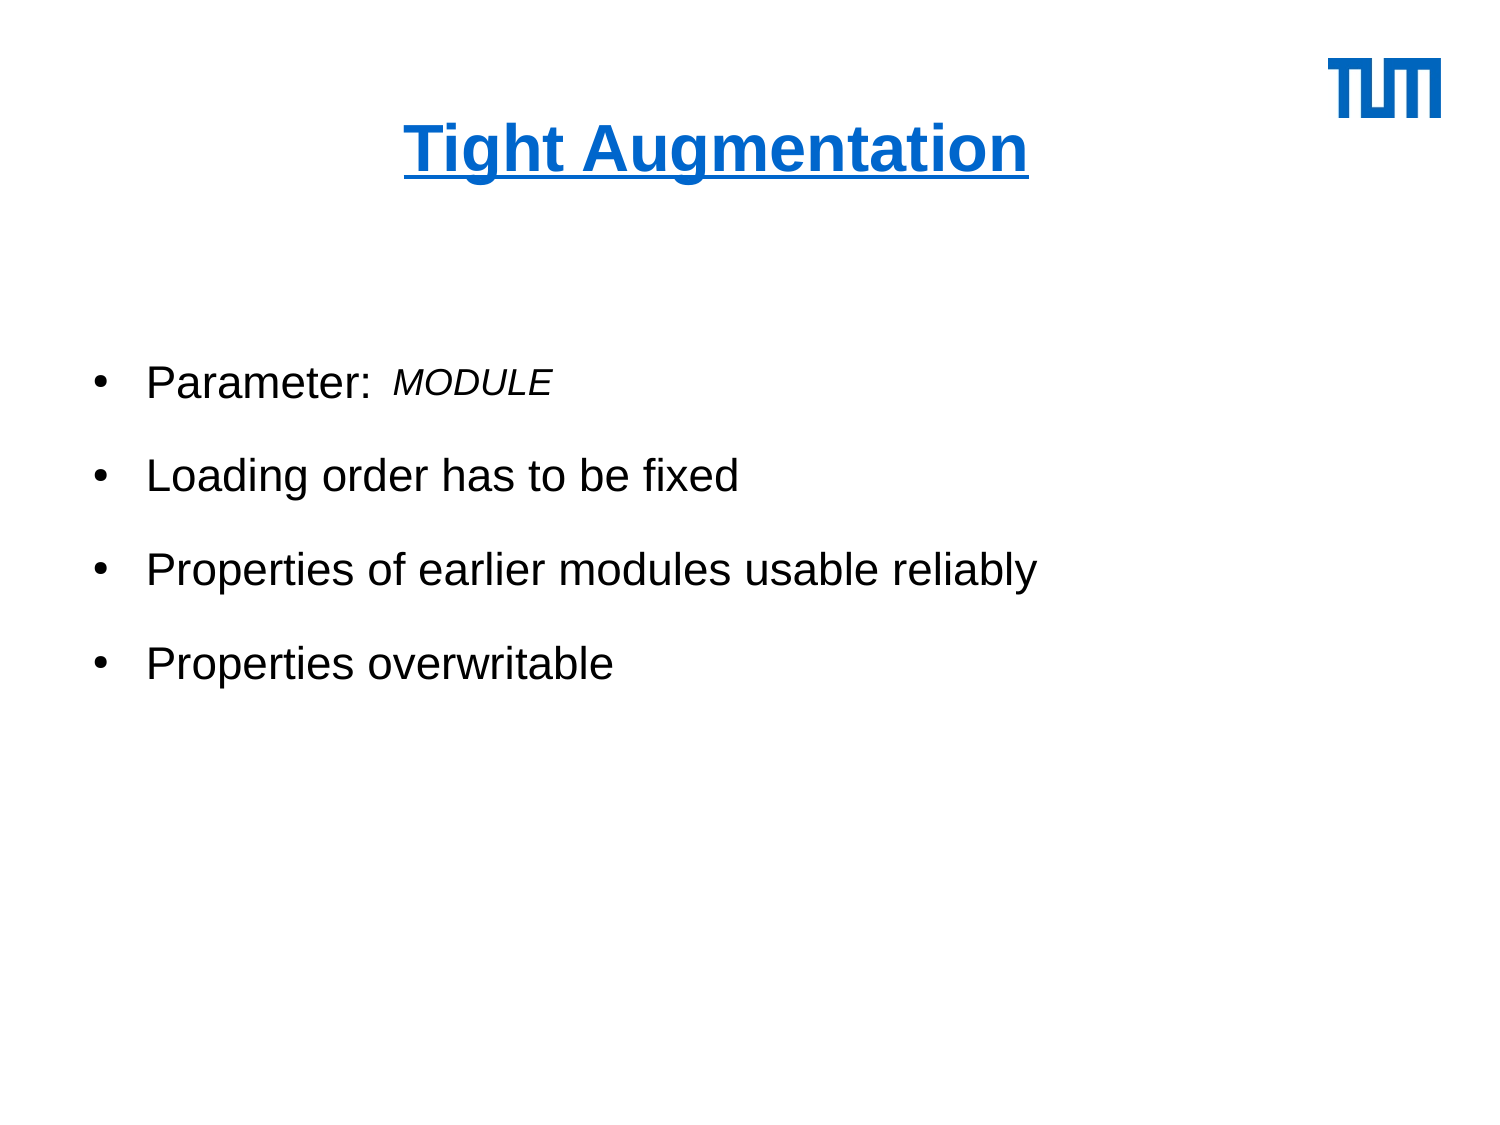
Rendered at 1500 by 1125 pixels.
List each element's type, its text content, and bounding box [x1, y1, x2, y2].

picture [1359, 58, 1441, 118]
title Tight Augmentation [75, 44, 1359, 233]
text_box MODULE [377, 354, 943, 414]
list Parameter: Loading order has to be fixed Properties of earlier modules usable reliably Properties overwritable [75, 263, 1425, 1061]
